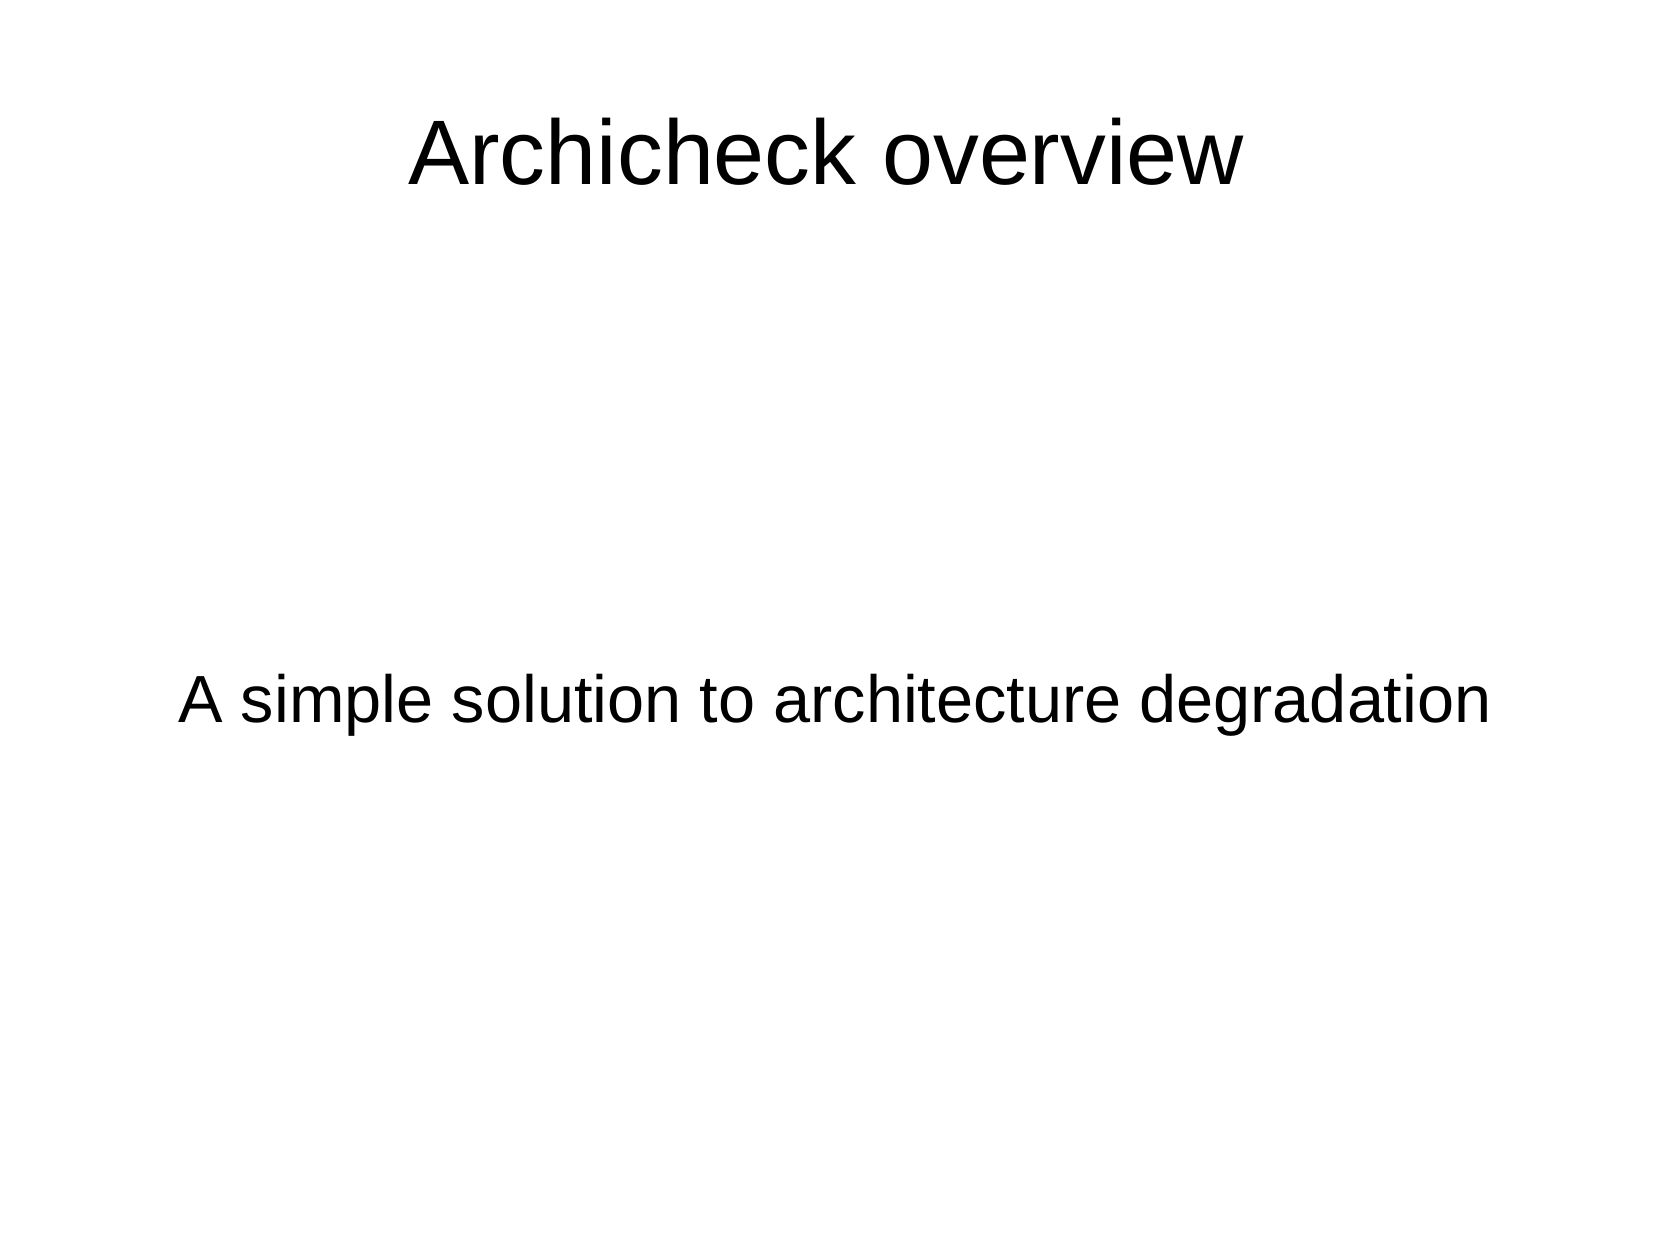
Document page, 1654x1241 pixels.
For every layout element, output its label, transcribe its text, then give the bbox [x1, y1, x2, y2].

title Archicheck overview [82, 49, 1571, 257]
subtitle A simple solution to architecture degradation [82, 290, 1571, 1109]
